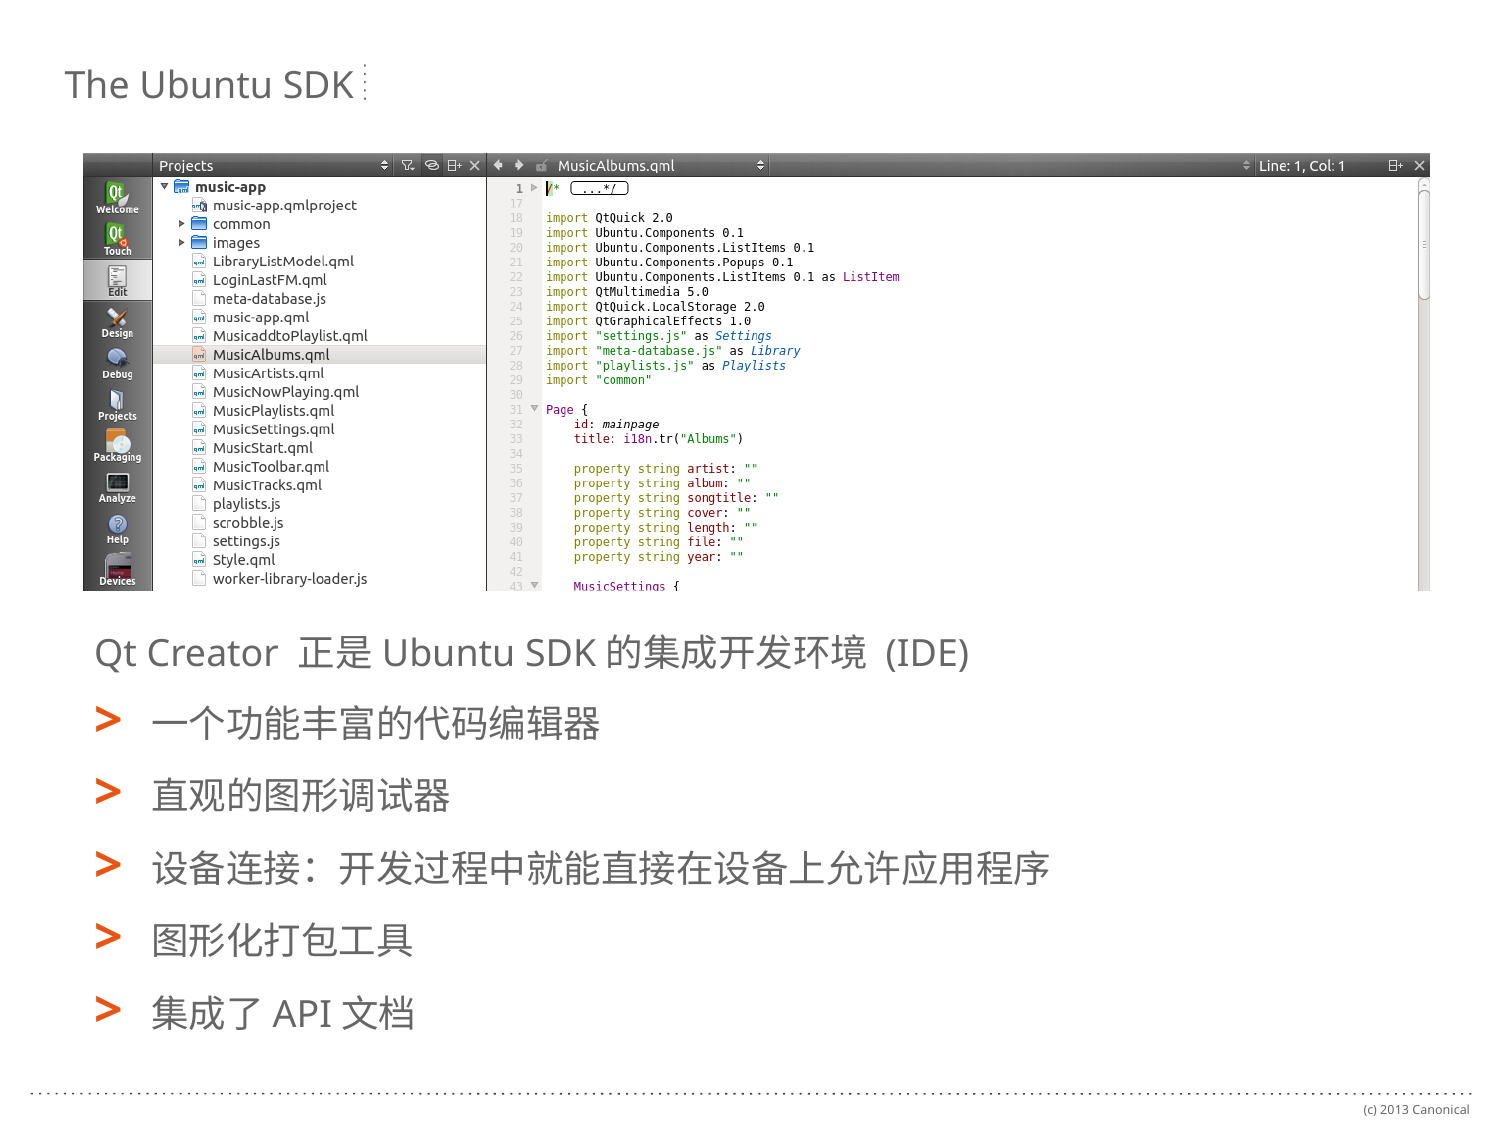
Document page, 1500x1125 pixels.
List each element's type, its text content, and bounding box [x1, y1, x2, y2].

picture [83, 153, 1430, 591]
text_box (c) 2013 Canonical [19, 1099, 1485, 1119]
title The Ubuntu SDK [49, 53, 503, 114]
list Qt Creator 正是Ubuntu SDK的集成开发环境 (IDE) > 一个功能丰富的代码编辑器 > 直观的图形调试器 > 设备连接：开发过程中就能直接在设备上允许应用程序 > 图形化打包工具 > 集成了API文档 [79, 614, 1430, 1081]
